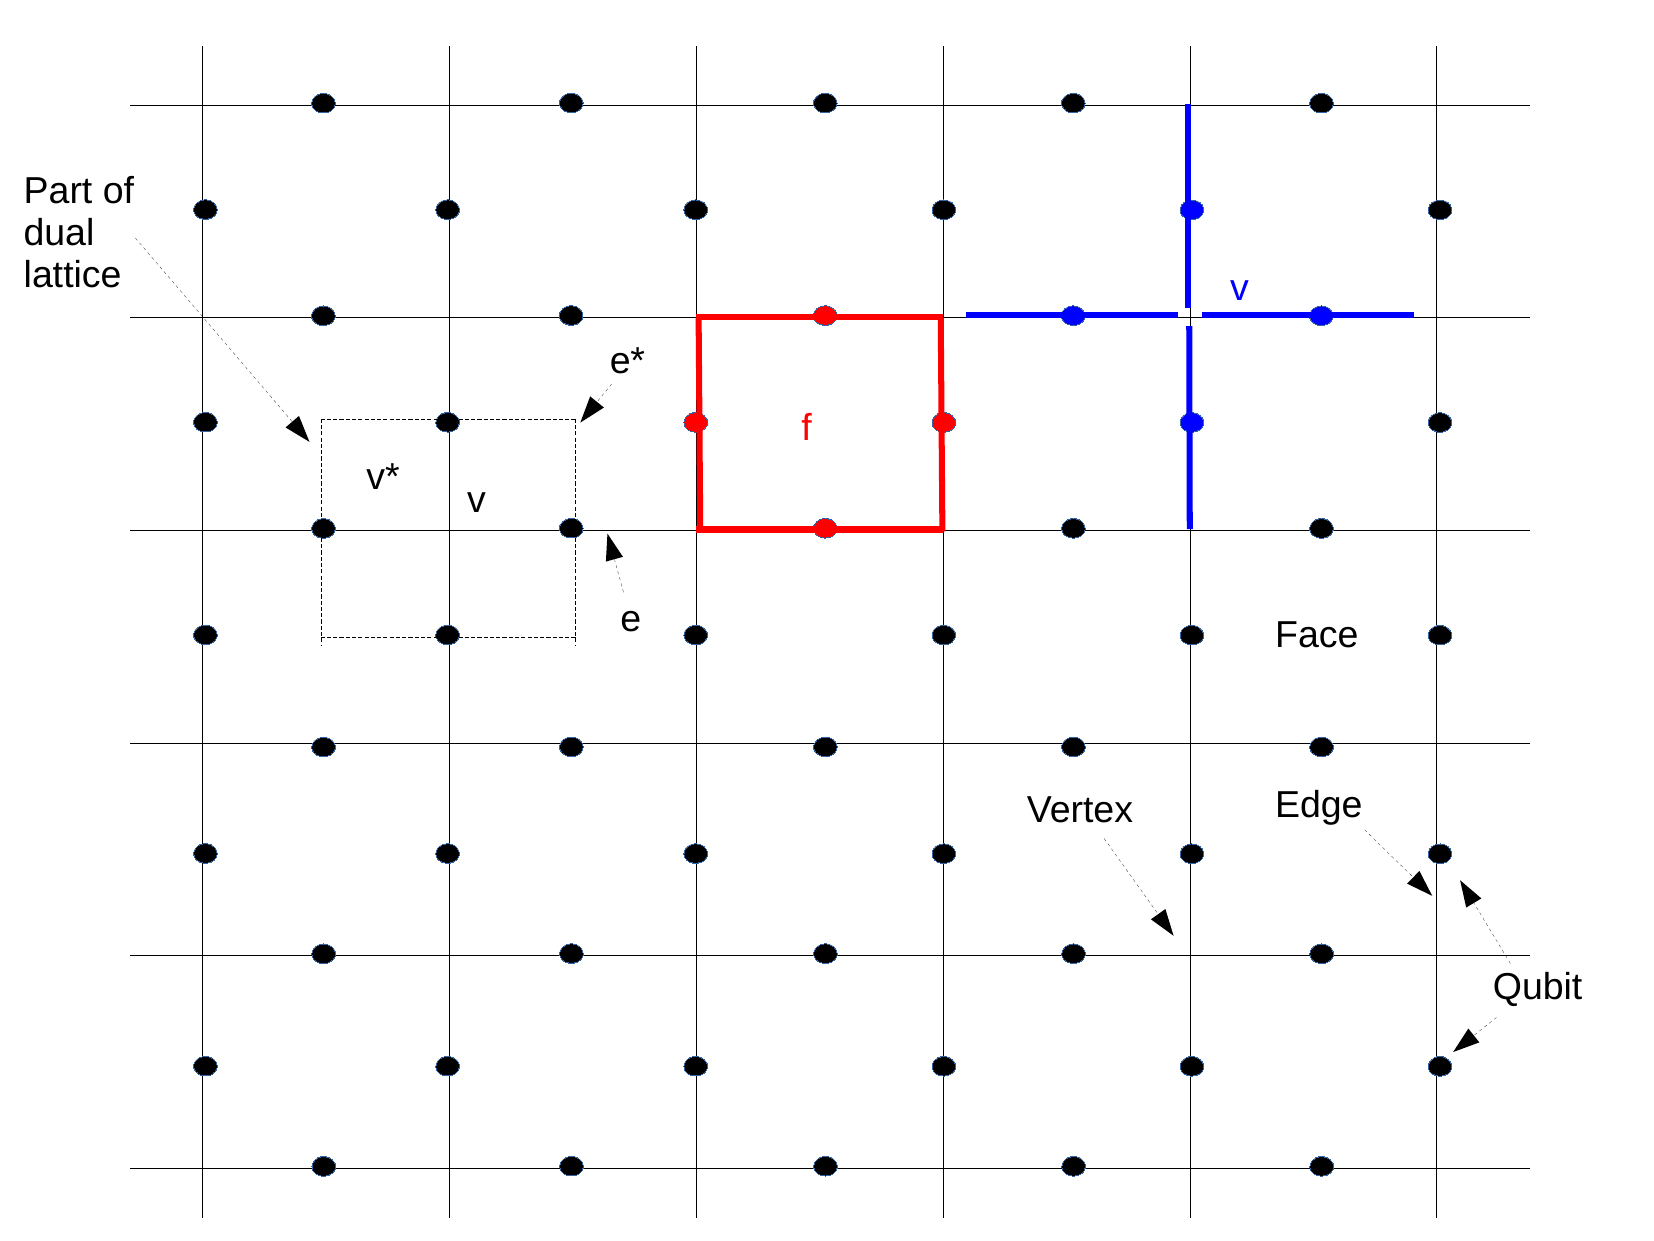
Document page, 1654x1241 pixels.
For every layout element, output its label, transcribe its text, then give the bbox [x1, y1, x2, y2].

text_box [1309, 1156, 1334, 1177]
text_box [435, 843, 460, 864]
text_box [813, 518, 837, 526]
text_box [1180, 201, 1185, 218]
text_box Edge [1260, 776, 1402, 833]
text_box Part of dual lattice [8, 162, 164, 304]
text_box [193, 625, 218, 645]
text_box [1309, 737, 1334, 757]
text_box [311, 518, 336, 539]
text_box [311, 1156, 336, 1177]
text_box [683, 199, 708, 220]
text_box [813, 93, 838, 113]
text_box [193, 843, 218, 864]
text_box [1310, 305, 1333, 312]
text_box f [786, 399, 872, 457]
text_box [1062, 305, 1085, 312]
text_box [1180, 625, 1204, 645]
text_box [814, 320, 836, 326]
text_box [683, 625, 708, 645]
text_box [932, 843, 956, 864]
text_box [683, 843, 708, 864]
text_box [813, 1156, 838, 1177]
text_box [1309, 318, 1333, 326]
text_box [559, 737, 584, 757]
text_box [815, 533, 836, 539]
text_box [1061, 318, 1085, 326]
text_box [813, 737, 838, 757]
text_box [1061, 737, 1086, 757]
text_box [1428, 1056, 1452, 1077]
text_box v [1215, 258, 1287, 316]
text_box [193, 412, 218, 432]
text_box [1309, 93, 1334, 113]
text_box [559, 305, 583, 326]
text_box [1061, 1156, 1086, 1177]
text_box [683, 1056, 708, 1076]
text_box [1180, 843, 1204, 864]
text_box [1193, 412, 1204, 433]
text_box [311, 305, 336, 326]
text_box [1061, 943, 1086, 964]
text_box [193, 199, 218, 220]
text_box [1428, 412, 1452, 433]
text_box [813, 943, 838, 964]
text_box [311, 737, 336, 757]
text_box [193, 1056, 218, 1076]
text_box v [452, 471, 489, 536]
text_box [813, 305, 837, 314]
text_box [559, 518, 584, 538]
text_box [435, 412, 460, 433]
text_box [435, 625, 460, 645]
text_box [435, 1056, 460, 1076]
text_box e* [595, 332, 710, 389]
text_box [1428, 200, 1452, 220]
text_box [945, 412, 956, 433]
text_box [311, 943, 336, 964]
text_box v* [351, 447, 418, 547]
text_box [932, 413, 938, 431]
text_box [932, 625, 956, 645]
text_box [703, 414, 708, 430]
text_box [683, 412, 696, 433]
text_box [1061, 518, 1086, 539]
text_box [1061, 93, 1086, 113]
text_box Qubit [1478, 958, 1654, 1058]
text_box [559, 1156, 584, 1176]
text_box [1309, 518, 1334, 539]
text_box [932, 199, 956, 220]
text_box [559, 943, 584, 964]
text_box [559, 93, 584, 113]
text_box [1180, 1056, 1204, 1077]
text_box e [605, 590, 653, 648]
text_box Face [1260, 605, 1410, 663]
text_box [1428, 843, 1452, 864]
text_box [1180, 413, 1186, 431]
text_box [1428, 625, 1452, 645]
text_box Vertex [1012, 781, 1181, 839]
text_box [311, 93, 336, 113]
text_box [1191, 200, 1204, 220]
text_box [1309, 943, 1334, 964]
text_box [435, 199, 460, 220]
text_box [932, 1056, 956, 1077]
